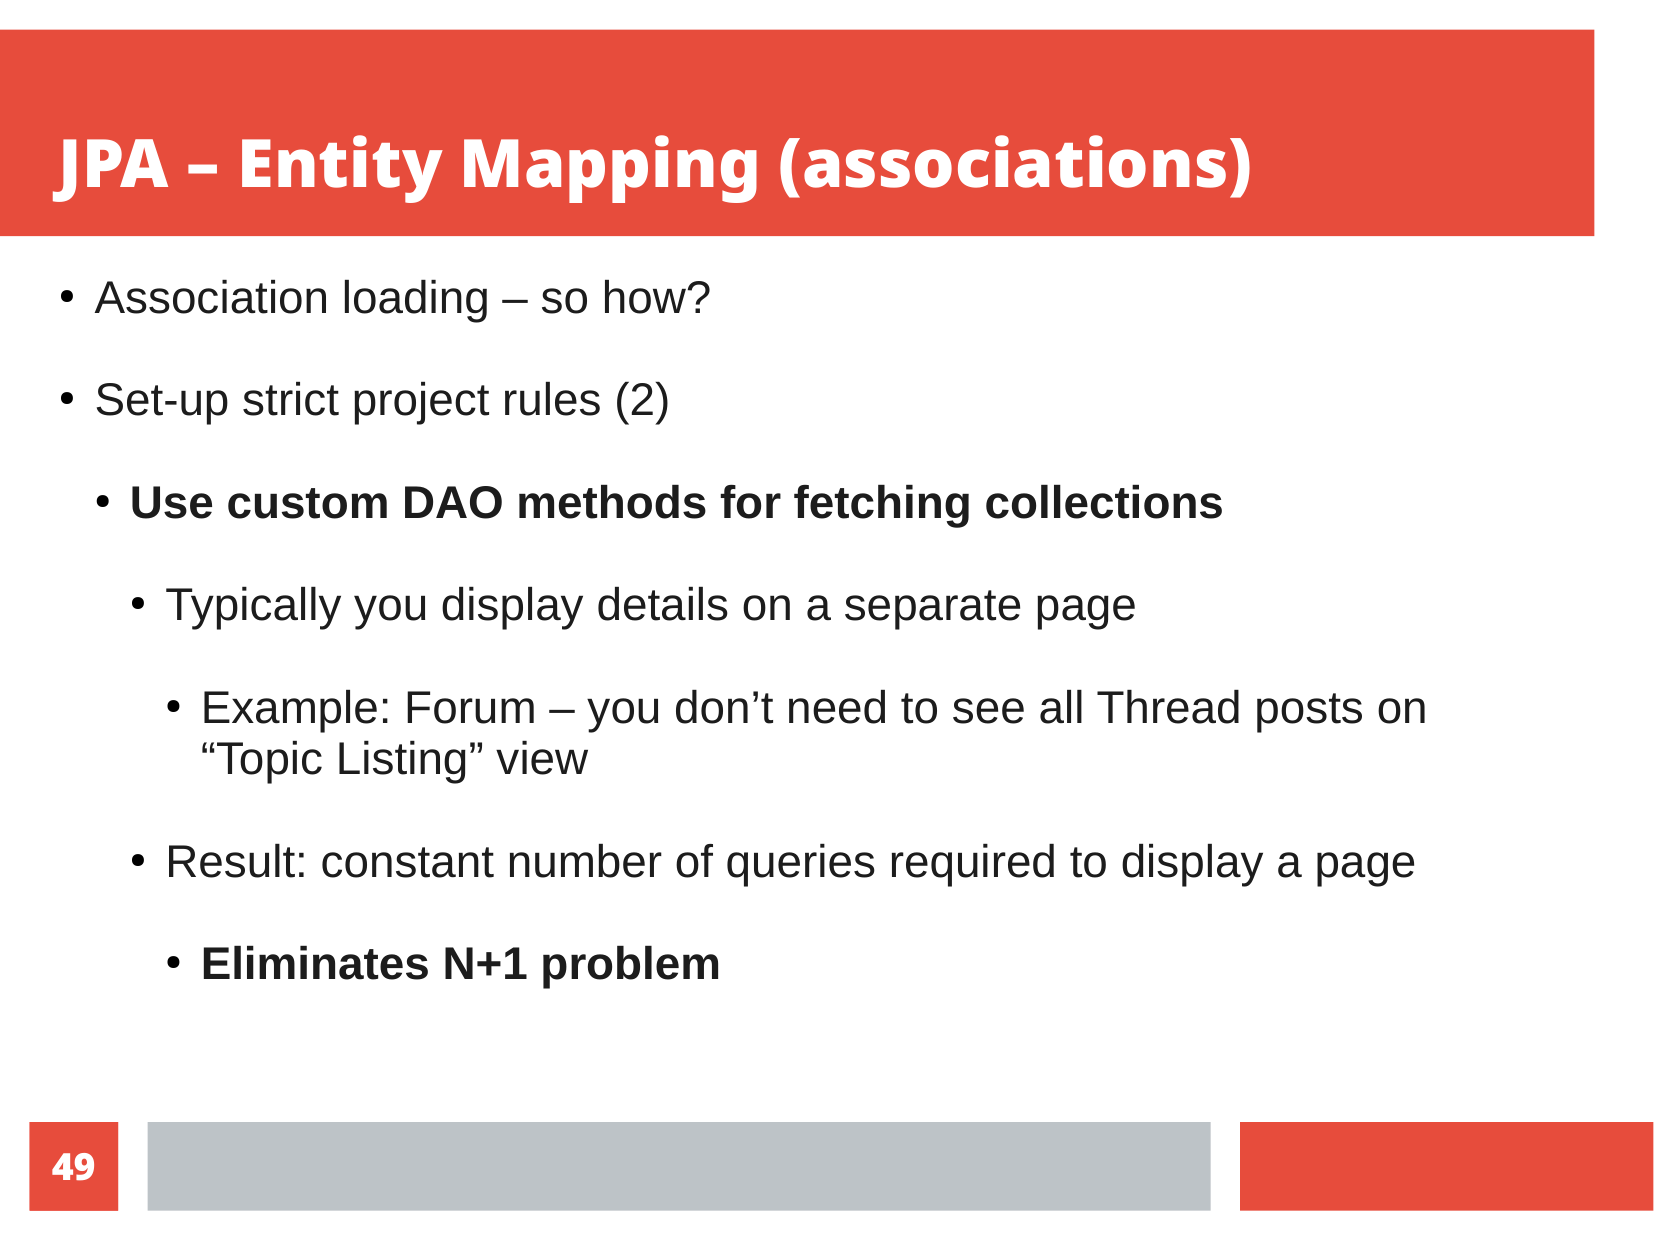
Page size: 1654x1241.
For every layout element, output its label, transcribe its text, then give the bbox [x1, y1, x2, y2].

title JPA – Entity Mapping (associations) [59, 59, 1595, 207]
subtitle Association loading – so how? Set-up strict project rules (2) Use custom DAO methods for fetching collections Typically you display details on a separate page Example: Forum – you don’t need to see all Thread posts on “Topic Listing” view Result: constant number of queries required to display a page Eliminates N+1 problem [59, 271, 1565, 1040]
